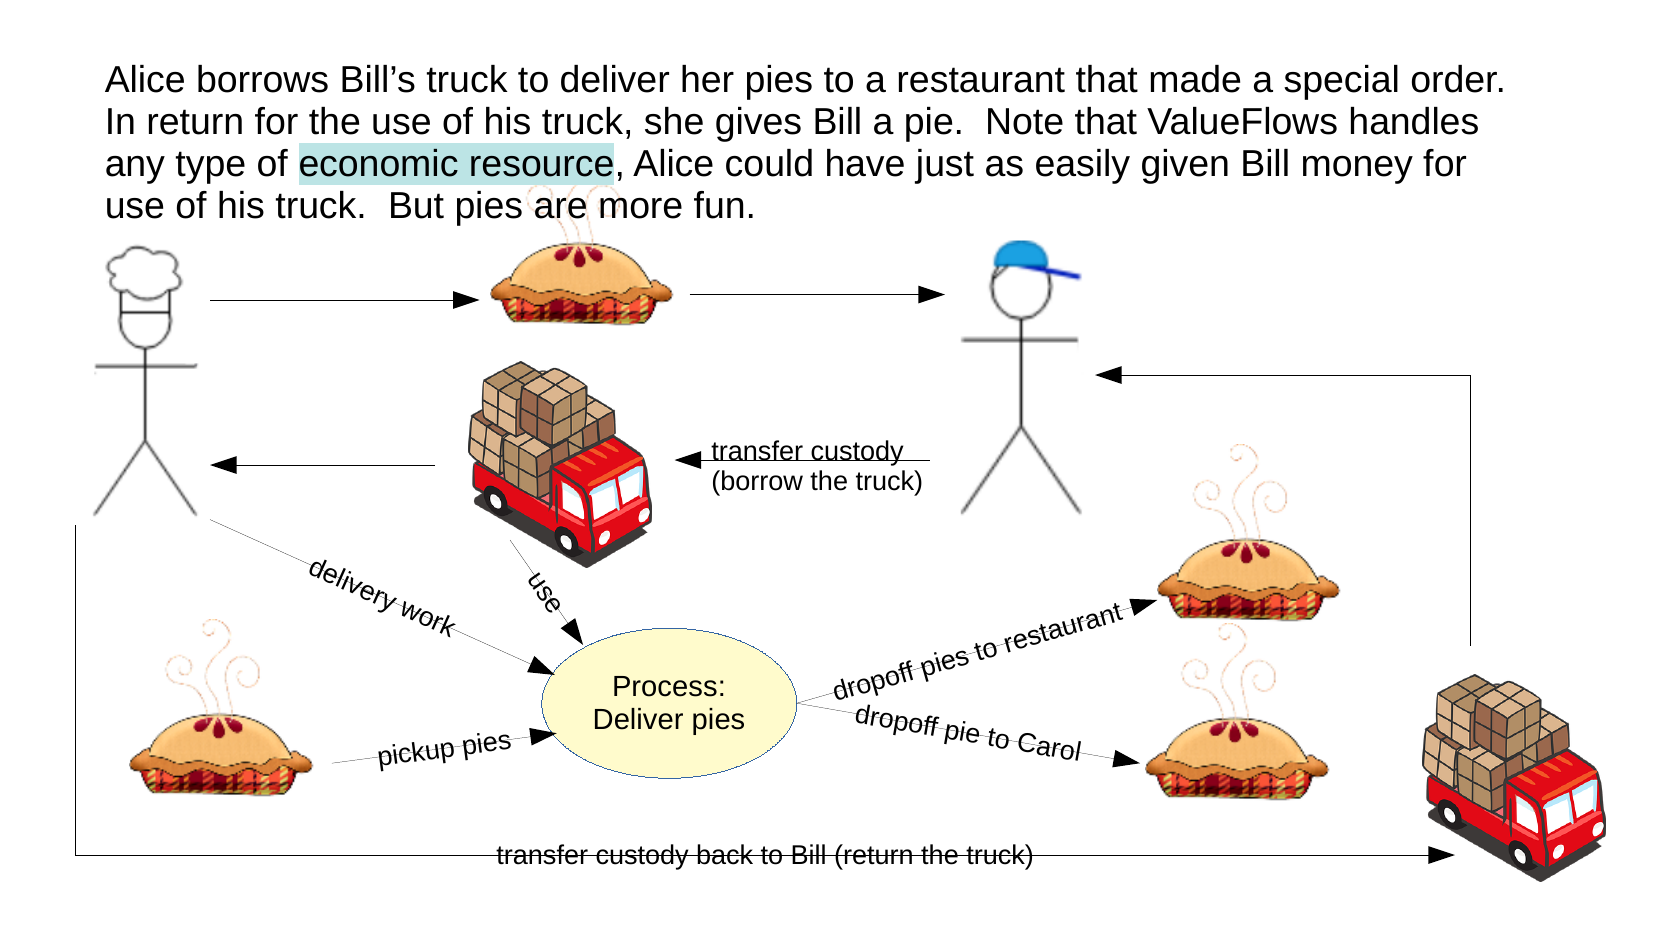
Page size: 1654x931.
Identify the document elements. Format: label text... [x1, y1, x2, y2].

picture [129, 619, 315, 798]
text_box Alice borrows Bill’s truck to deliver her pies to a restaurant that made a special order. In return for the use of his truck, she gives Bill a pie. Note that ValueFlows handles any type of economic resource, Alice could have just as easily given Bill money for use of his truck. But pies are more fun. [90, 51, 1546, 234]
text_box transfer custody (borrow the truck) [696, 428, 946, 535]
picture [1145, 444, 1342, 802]
picture [468, 361, 652, 568]
picture [54, 234, 239, 520]
picture [490, 234, 675, 327]
picture [1422, 674, 1606, 882]
picture [955, 234, 1126, 522]
text_box Process: Deliver pies [541, 628, 797, 779]
